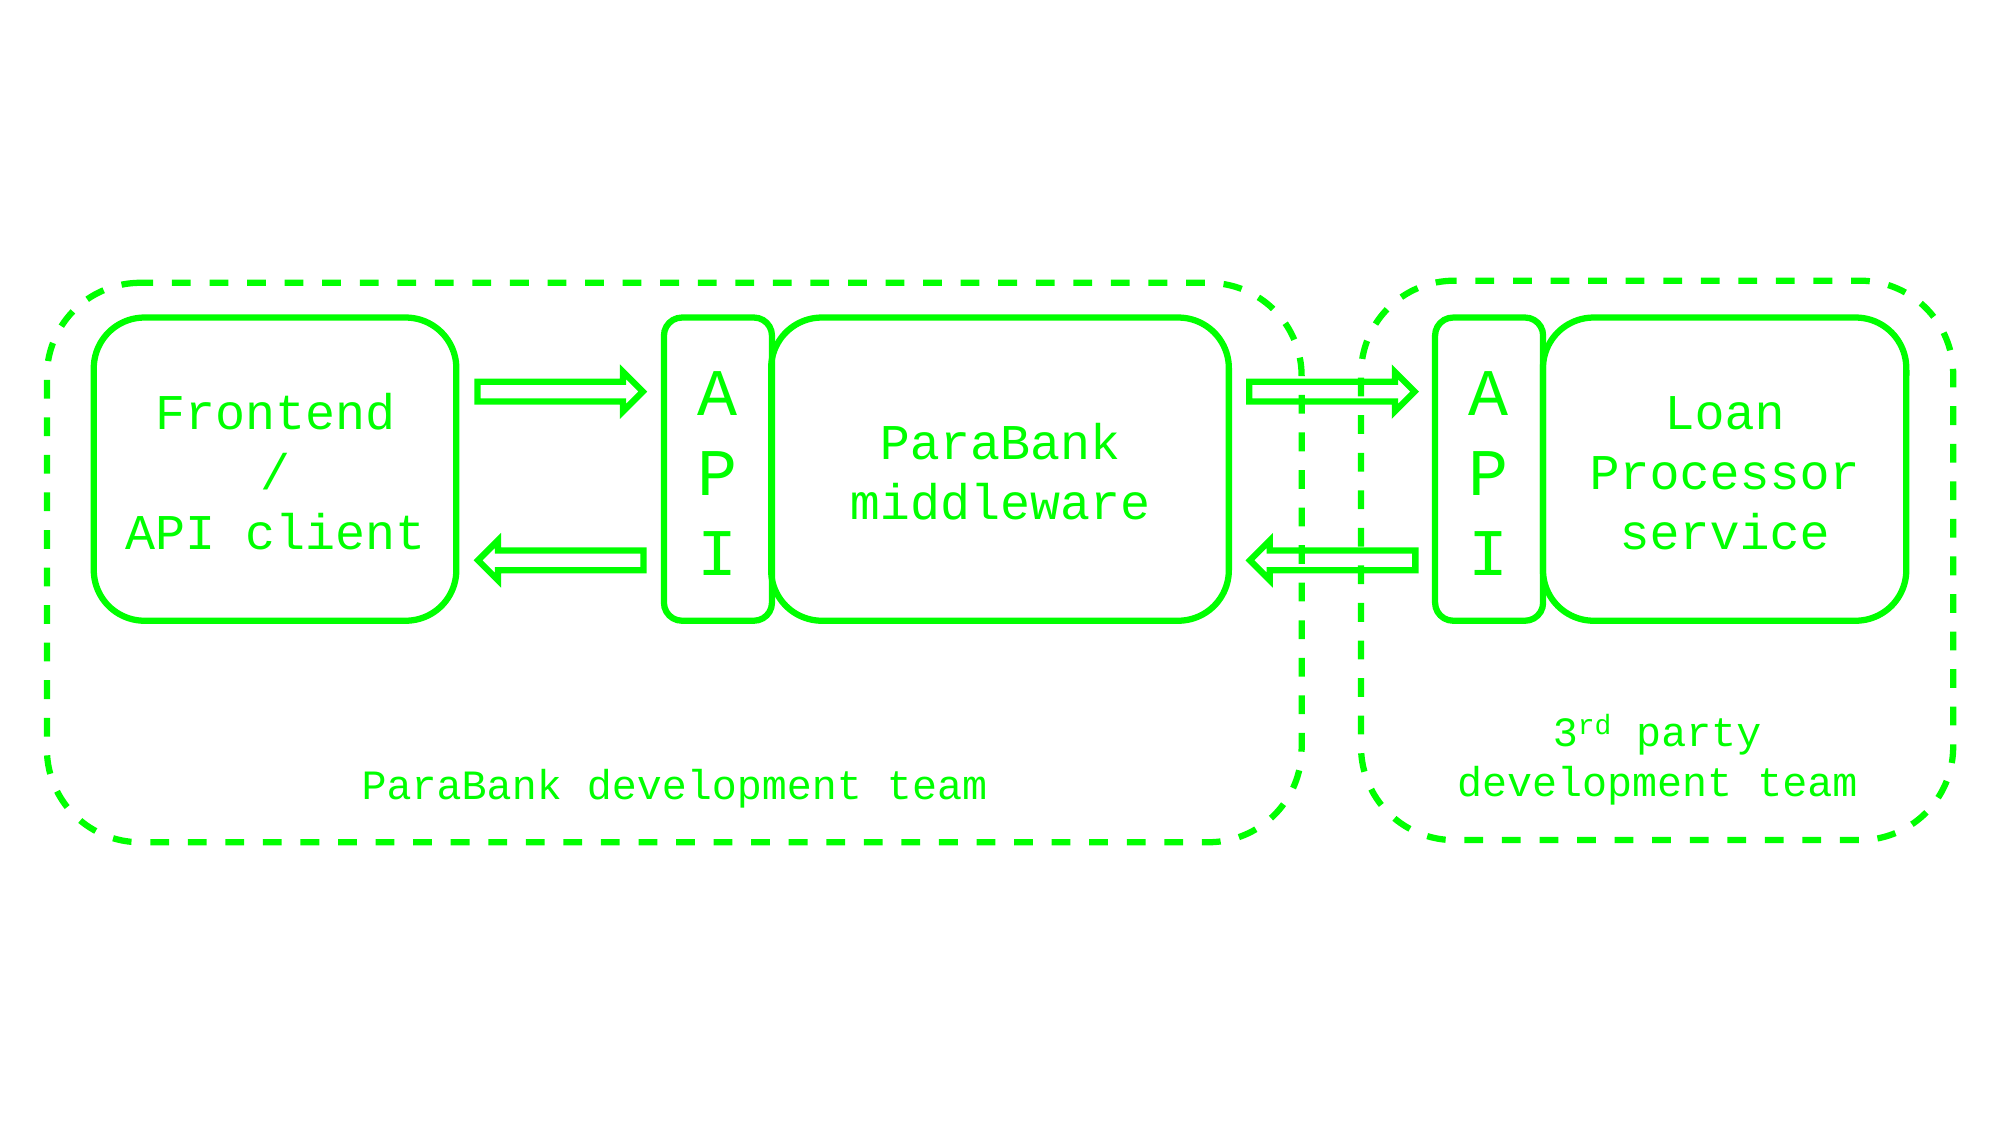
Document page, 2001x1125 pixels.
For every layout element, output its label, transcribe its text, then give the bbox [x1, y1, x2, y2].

text_box 3rd party development team [1361, 280, 1954, 841]
text_box ParaBank development team [46, 282, 1302, 843]
